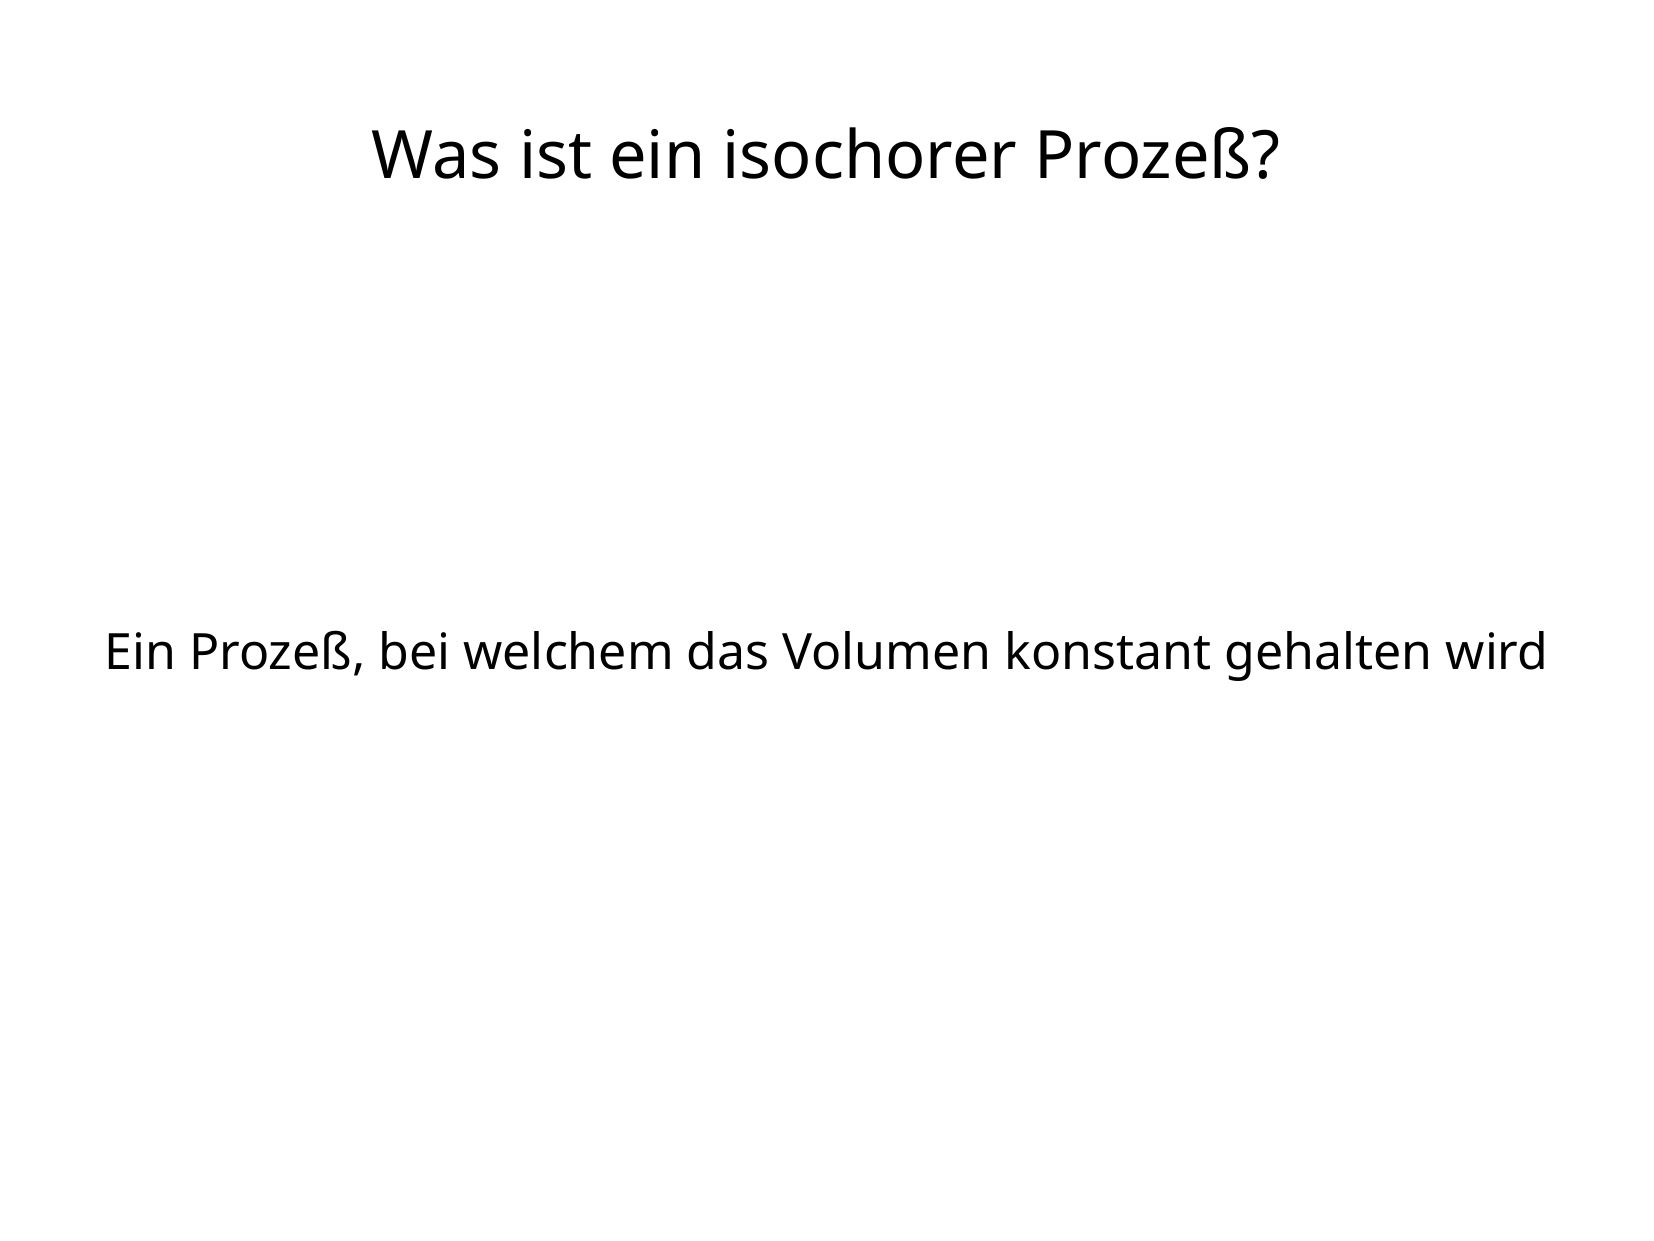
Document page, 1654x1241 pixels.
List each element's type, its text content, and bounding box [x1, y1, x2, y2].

title Was ist ein isochorer Prozeß? [82, 49, 1571, 257]
subtitle Ein Prozeß, bei welchem das Volumen konstant gehalten wird [82, 290, 1571, 1010]
